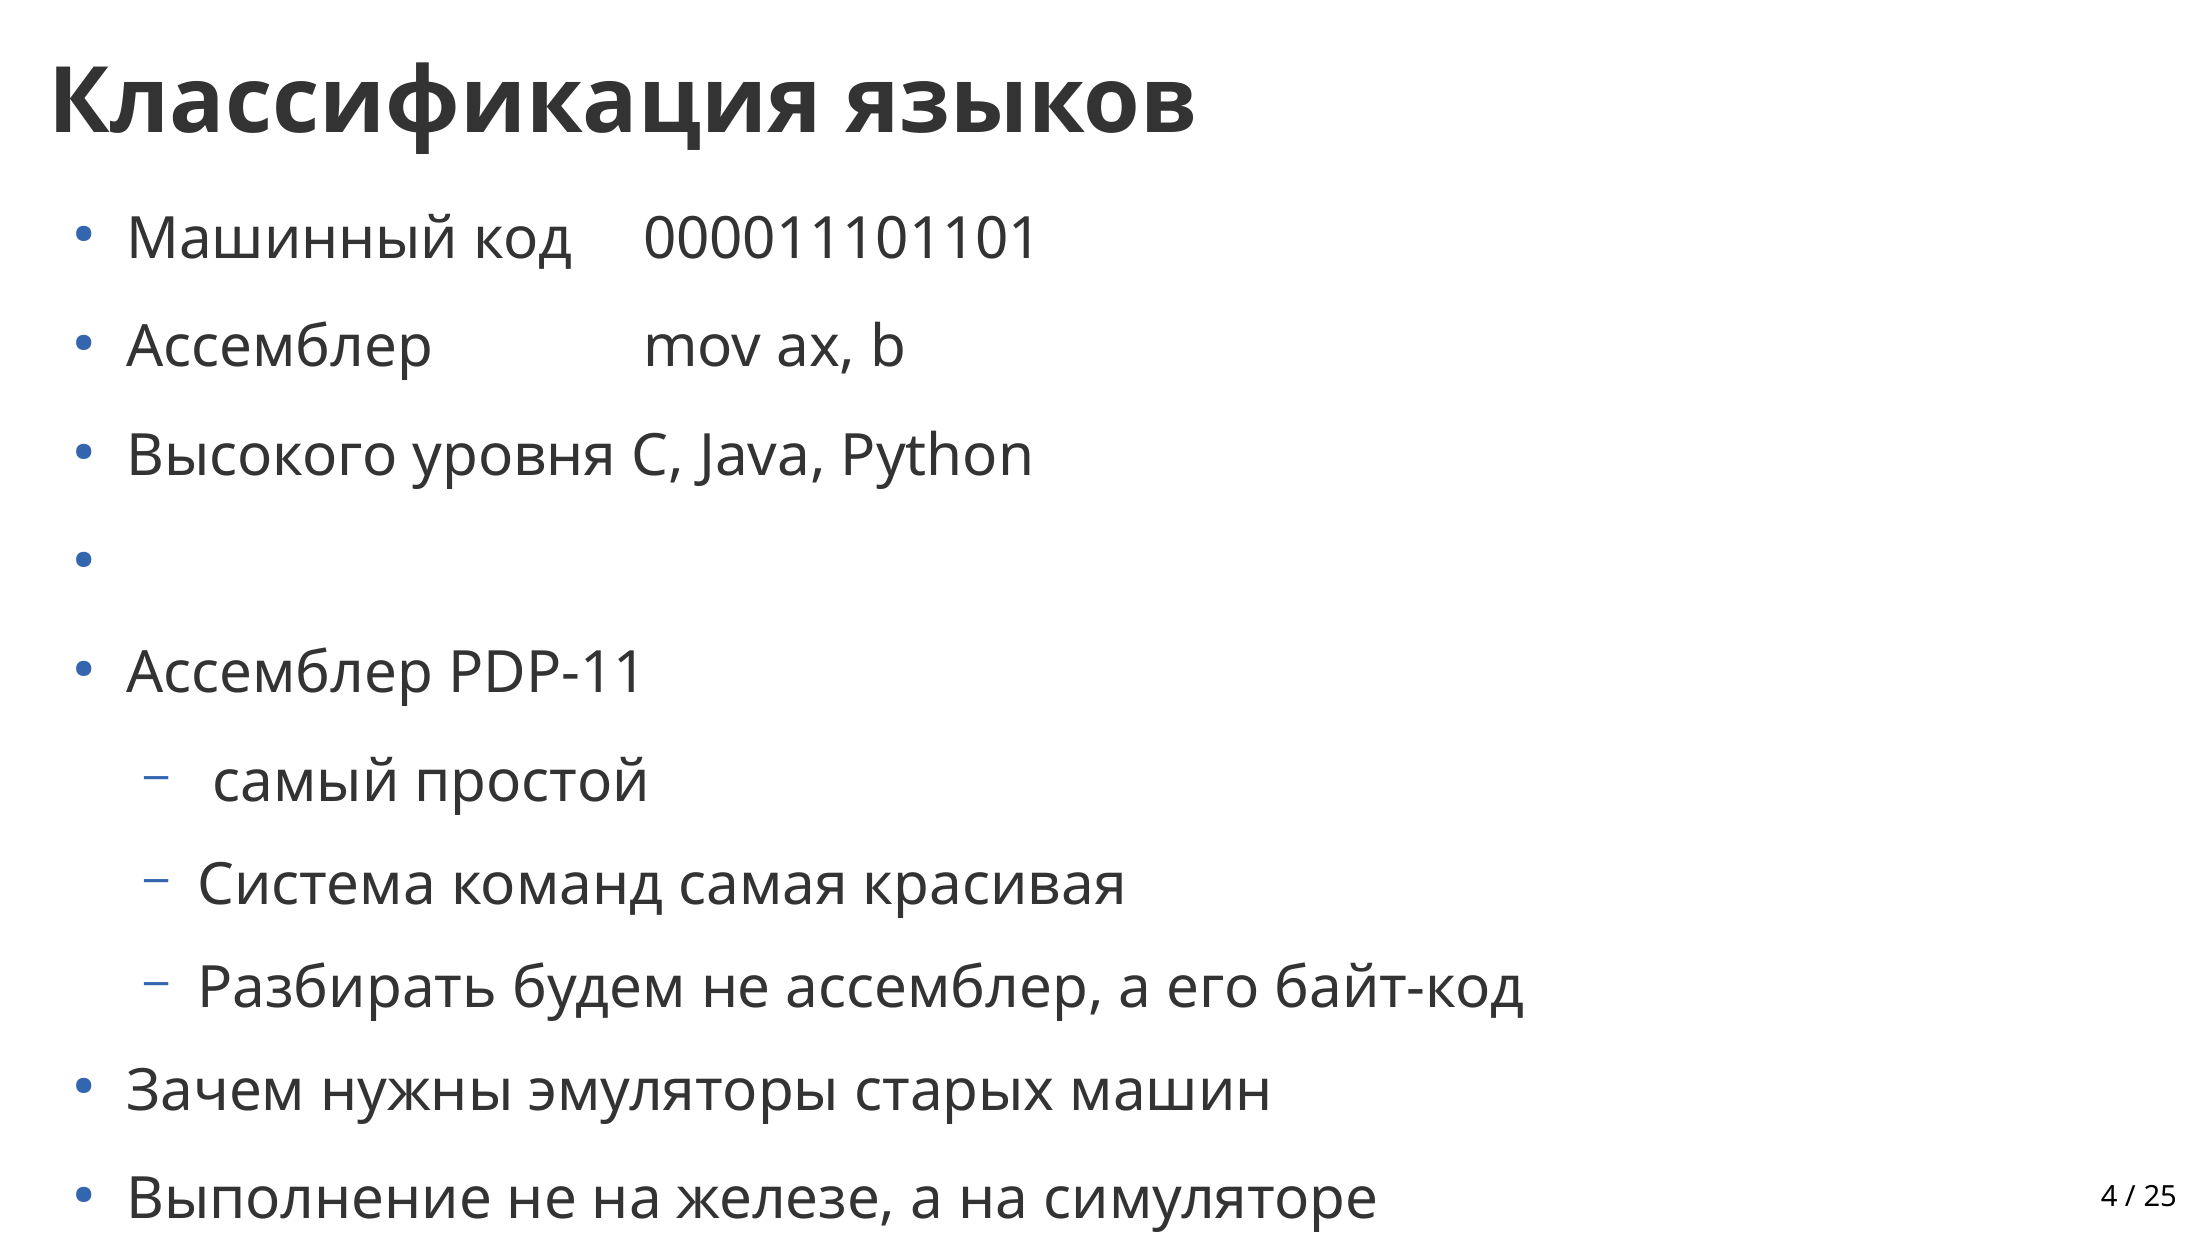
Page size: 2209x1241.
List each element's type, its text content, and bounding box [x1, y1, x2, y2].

title Классификация языков [48, 34, 2174, 160]
list Машинный код 000011101101 Ассемблер mov ax, b Высокого уровня С, Java, Python Ассемблер PDP-11 самый простой Система команд самая красивая Разбирать будем не ассемблер, а его байт-код Зачем нужны эмуляторы старых машин Выполнение не на железе, а на симуляторе [55, 195, 1690, 1177]
